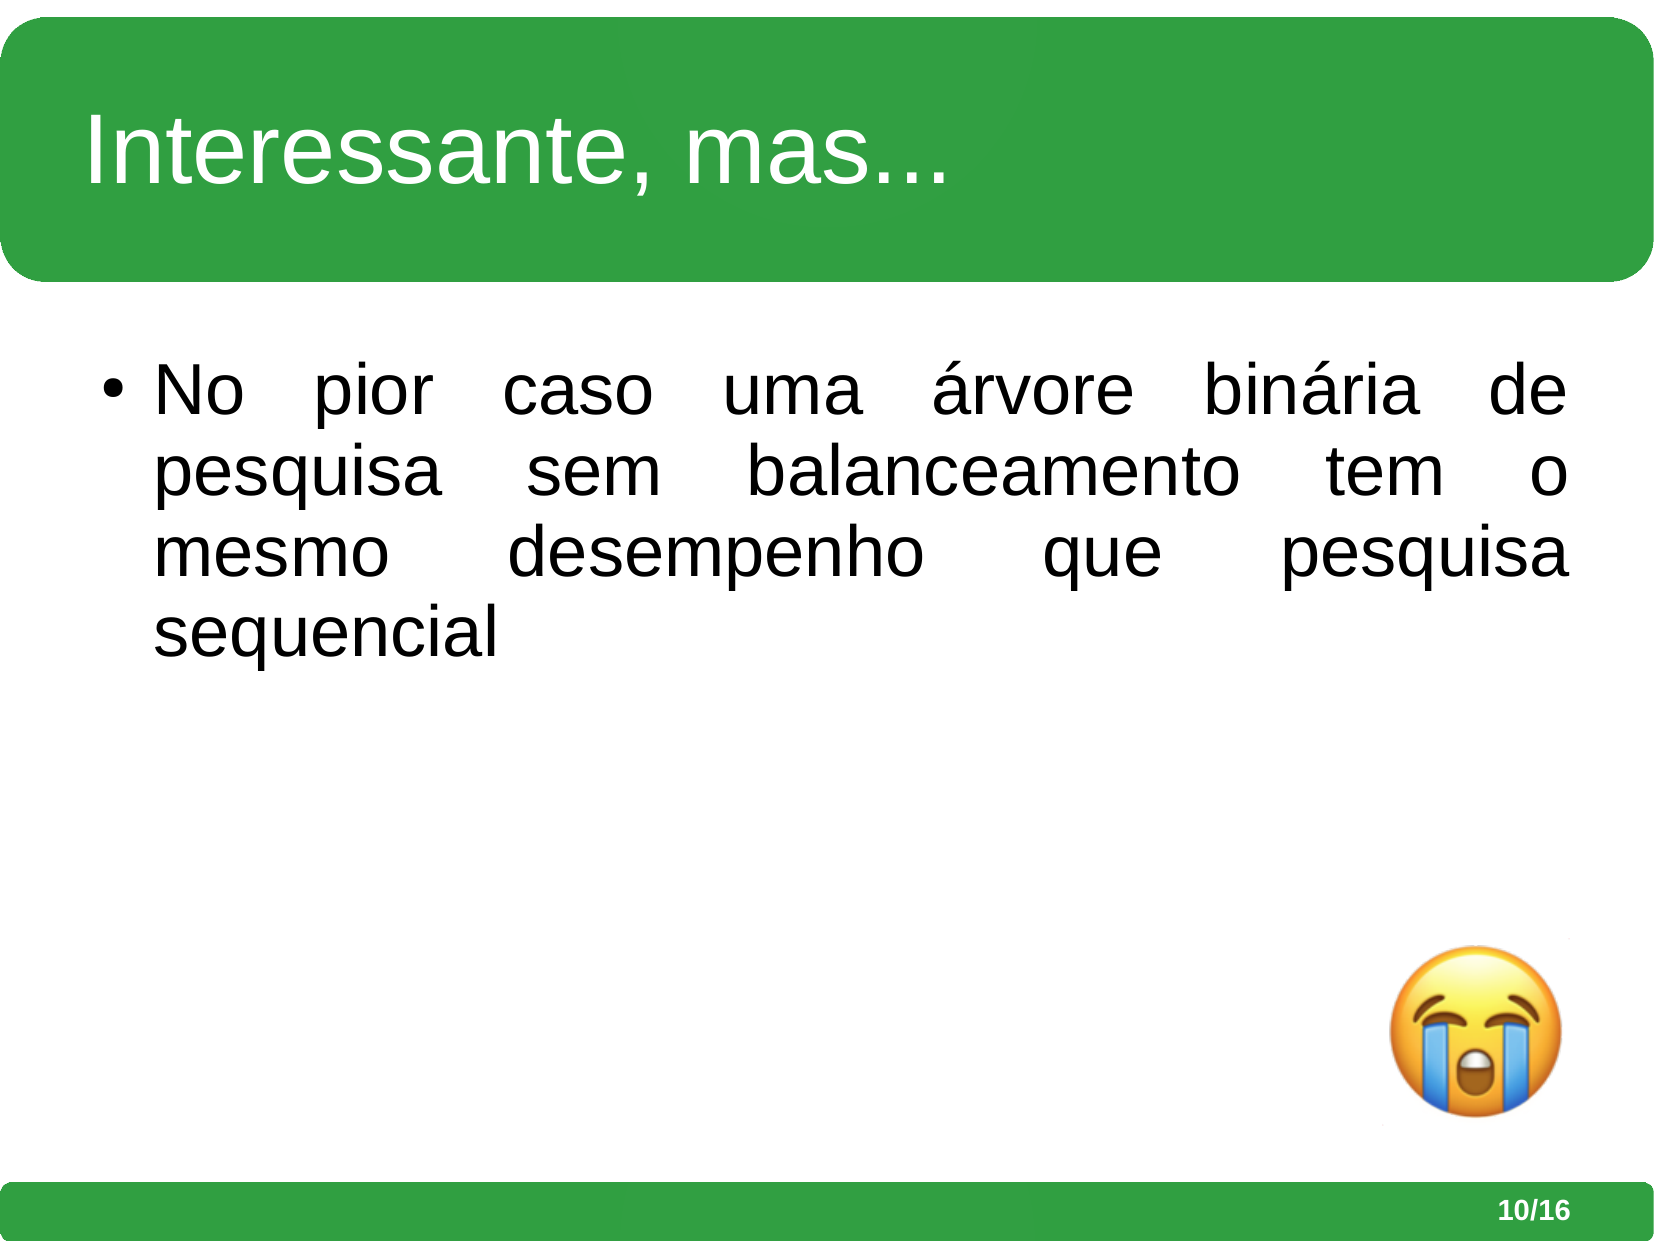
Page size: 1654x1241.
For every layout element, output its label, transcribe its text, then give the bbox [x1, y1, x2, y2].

title Interessante, mas... [82, 47, 1571, 252]
picture [1382, 938, 1570, 1126]
list No pior caso uma árvore binária de pesquisa sem balanceamento tem o mesmo desempenho que pesquisa sequencial [82, 349, 1571, 1069]
